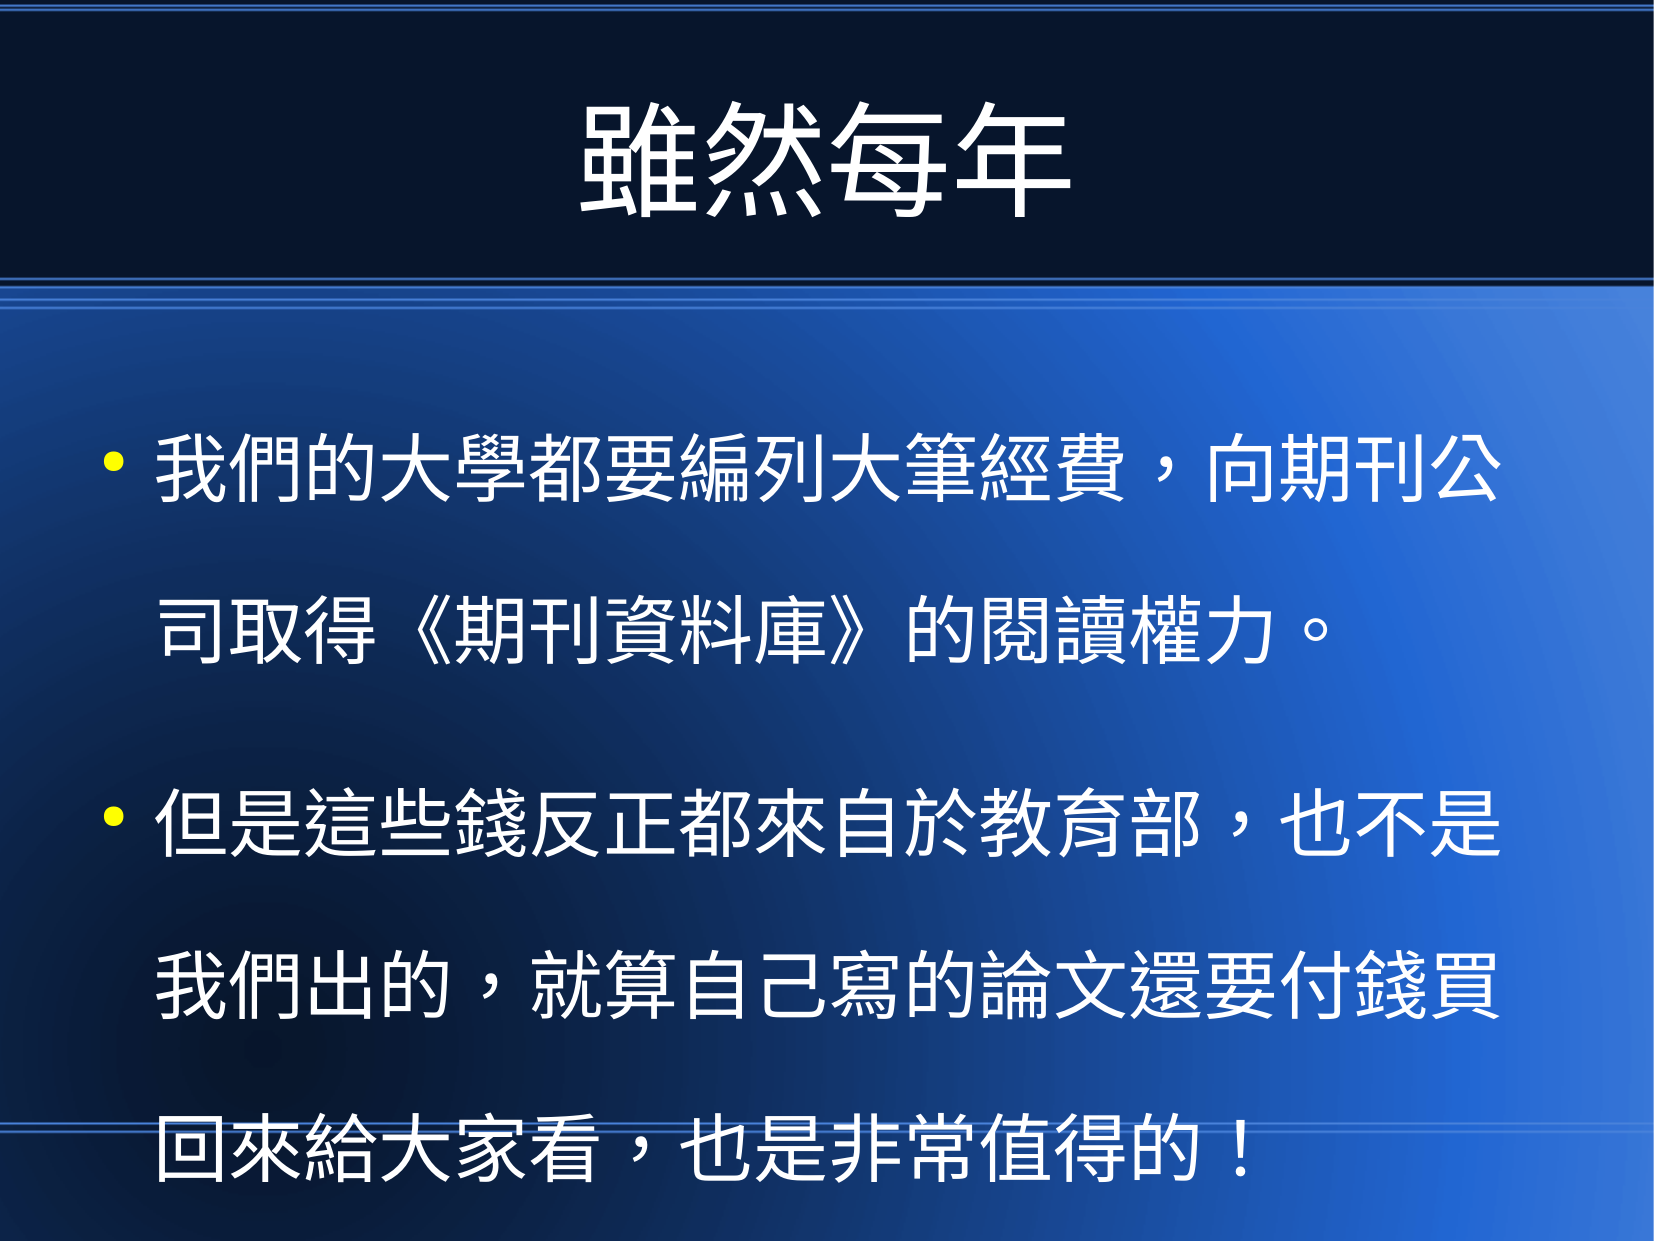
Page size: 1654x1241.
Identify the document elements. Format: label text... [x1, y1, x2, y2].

title 雖然每年 [82, 49, 1571, 257]
picture [0, 0, 1654, 1241]
list 我們的大學都要編列大筆經費，向期刊公司取得《期刊資料庫》的閱讀權力。 但是這些錢反正都來自於教育部，也不是我們出的，就算自己寫的論文還要付錢買回來給大家看，也是非常值得的！ [82, 355, 1571, 1241]
